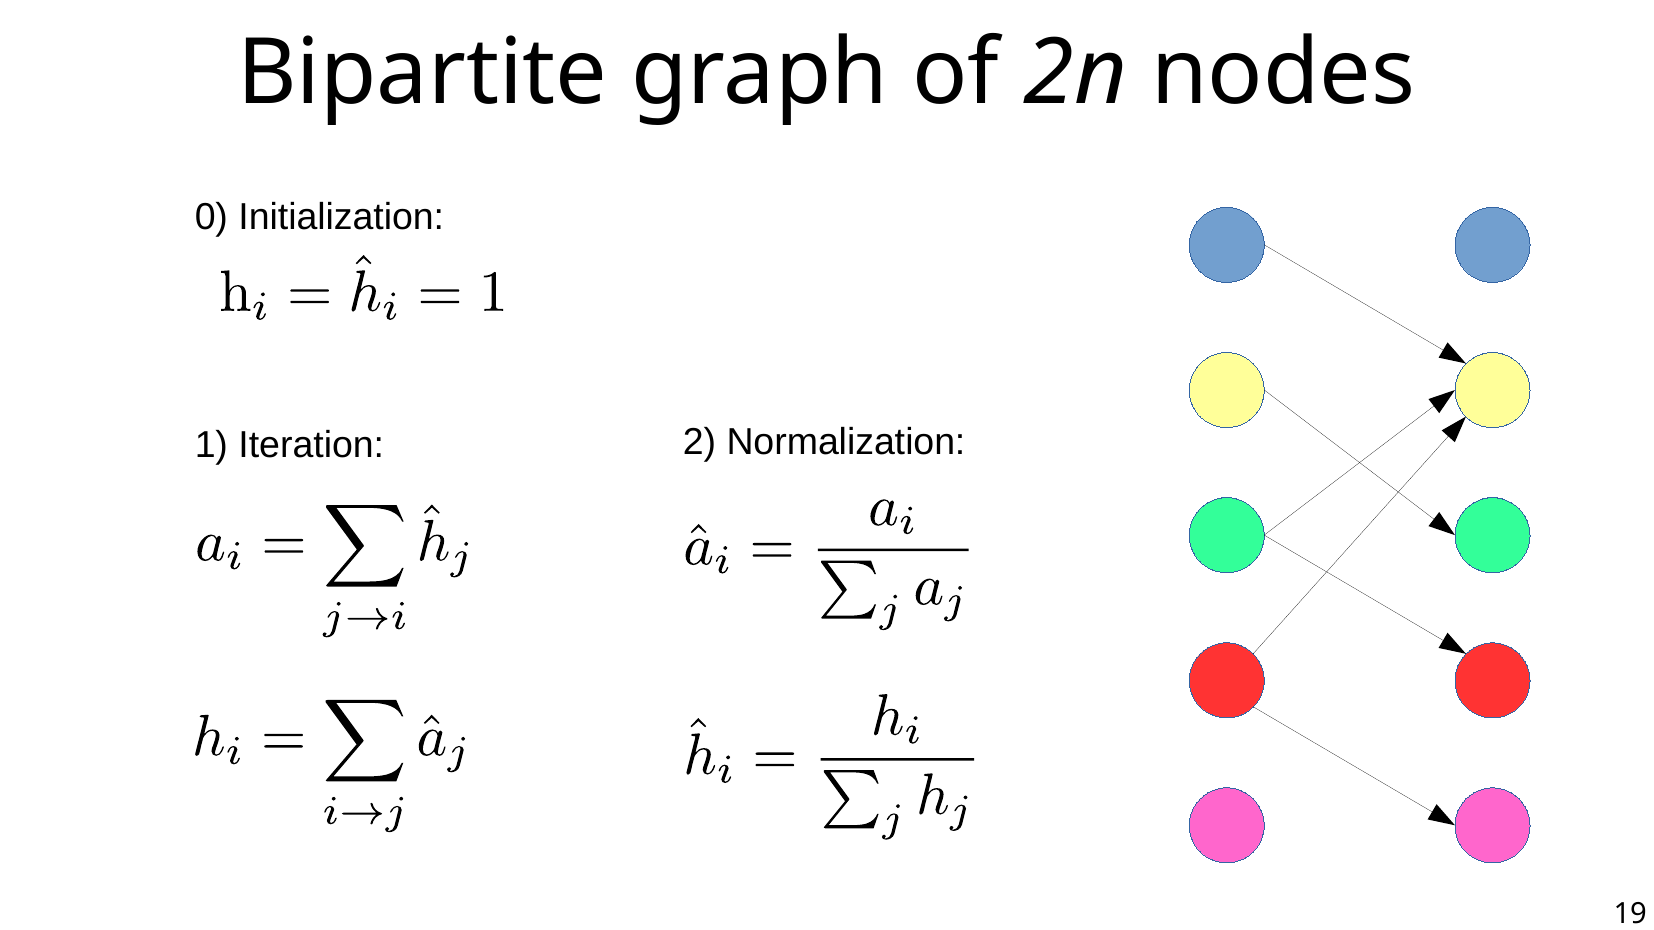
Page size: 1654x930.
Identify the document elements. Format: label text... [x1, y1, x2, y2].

text_box [191, 694, 469, 833]
text_box [1189, 207, 1265, 283]
text_box [1455, 787, 1531, 863]
title Bipartite graph of 2n nodes [82, 1, 1571, 135]
text_box [219, 255, 508, 320]
text_box [683, 694, 975, 840]
text_box [1455, 207, 1531, 283]
text_box [1189, 352, 1265, 428]
text_box [1189, 497, 1265, 573]
text_box [1455, 352, 1531, 428]
text_box [1189, 642, 1265, 718]
text_box [1455, 642, 1531, 718]
text_box 2) Normalization: [668, 412, 981, 470]
text_box [683, 499, 969, 631]
text_box [195, 499, 472, 638]
text_box [1189, 787, 1265, 863]
text_box [1455, 497, 1531, 573]
text_box 0) Initialization: [180, 187, 460, 245]
text_box 1) Iteration: [180, 415, 400, 473]
